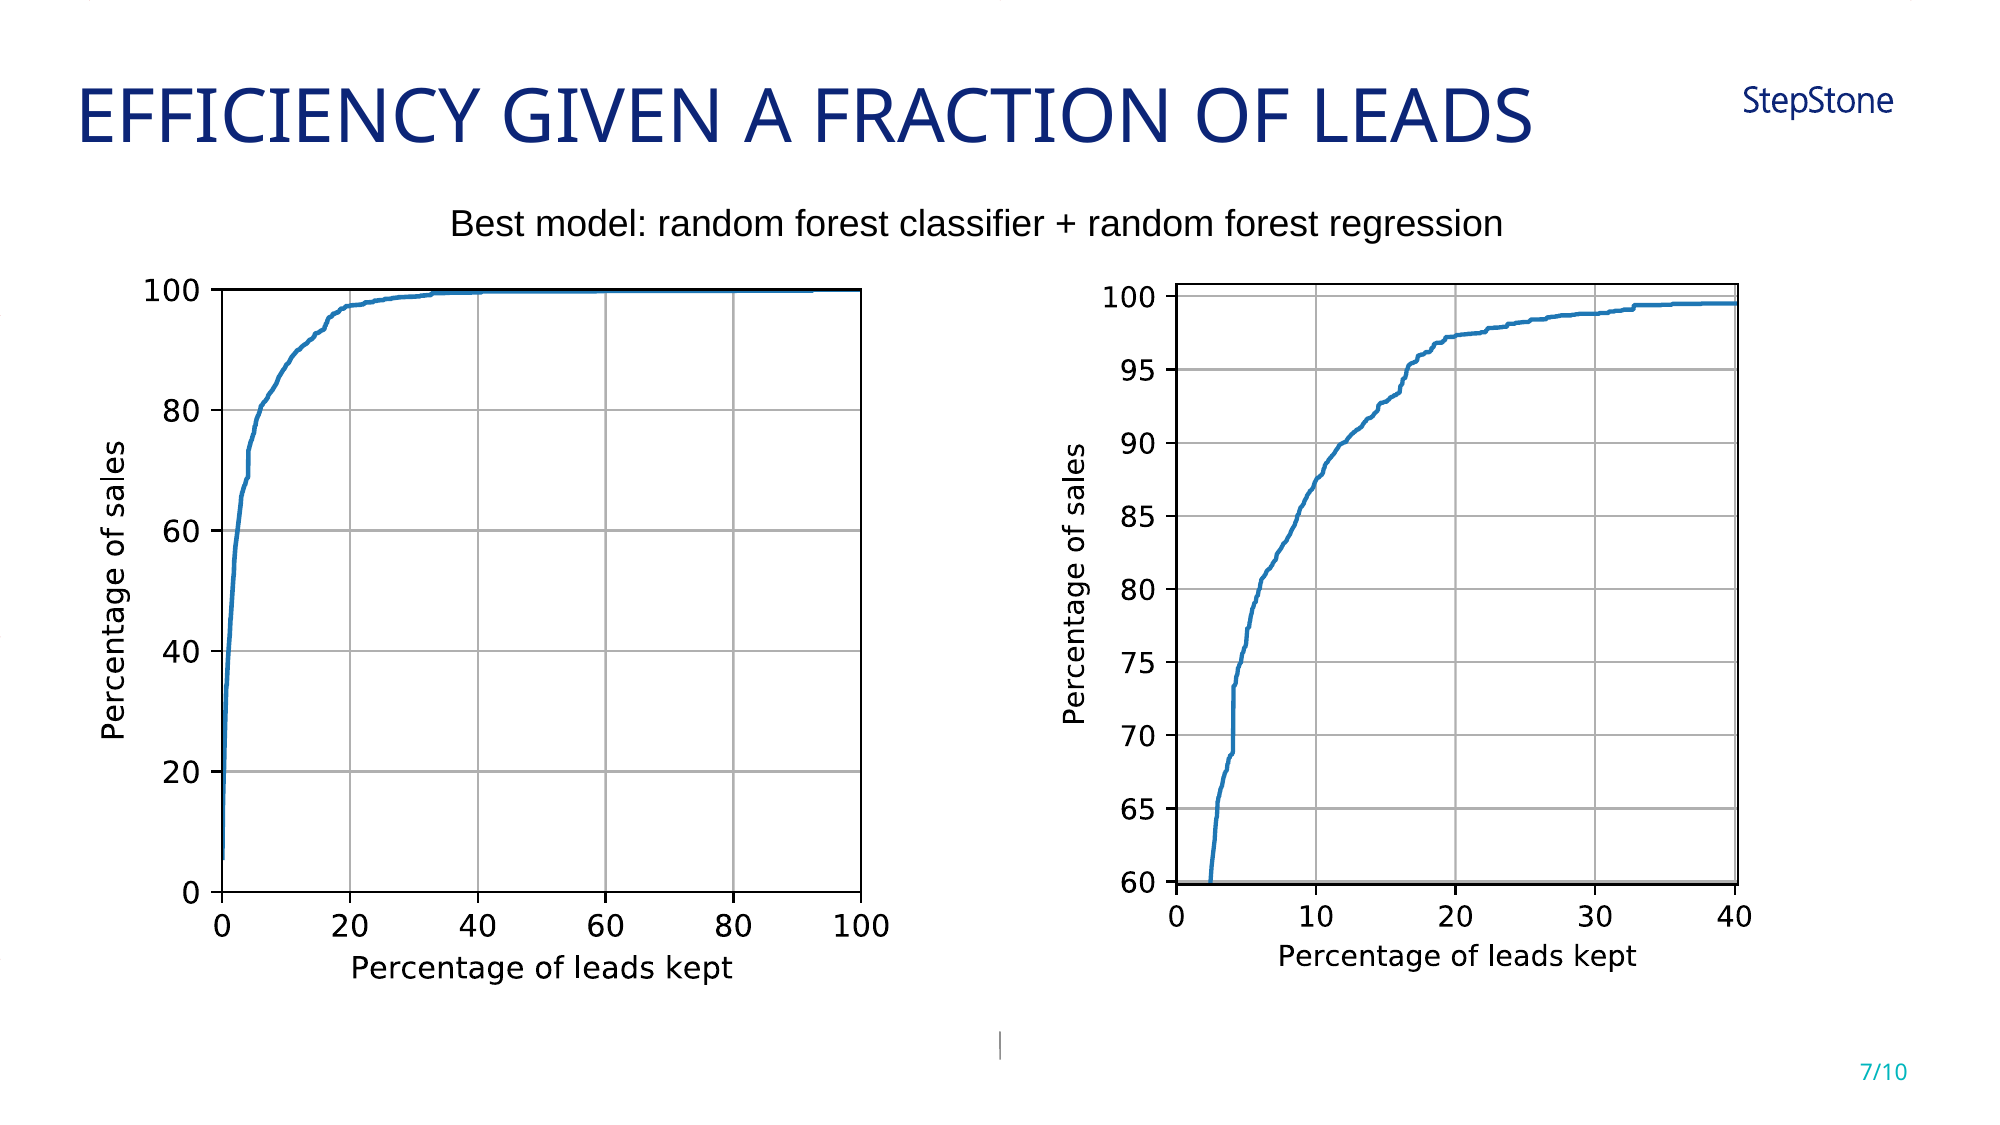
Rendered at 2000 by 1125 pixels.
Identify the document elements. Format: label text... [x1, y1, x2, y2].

picture [80, 270, 946, 991]
list 7/10 [1845, 1044, 1951, 1096]
text_box Best model: random forest classifier + random forest regression [435, 195, 1531, 281]
picture [1035, 267, 1816, 991]
title Efficiency given a fraction of leads [75, 77, 1648, 255]
